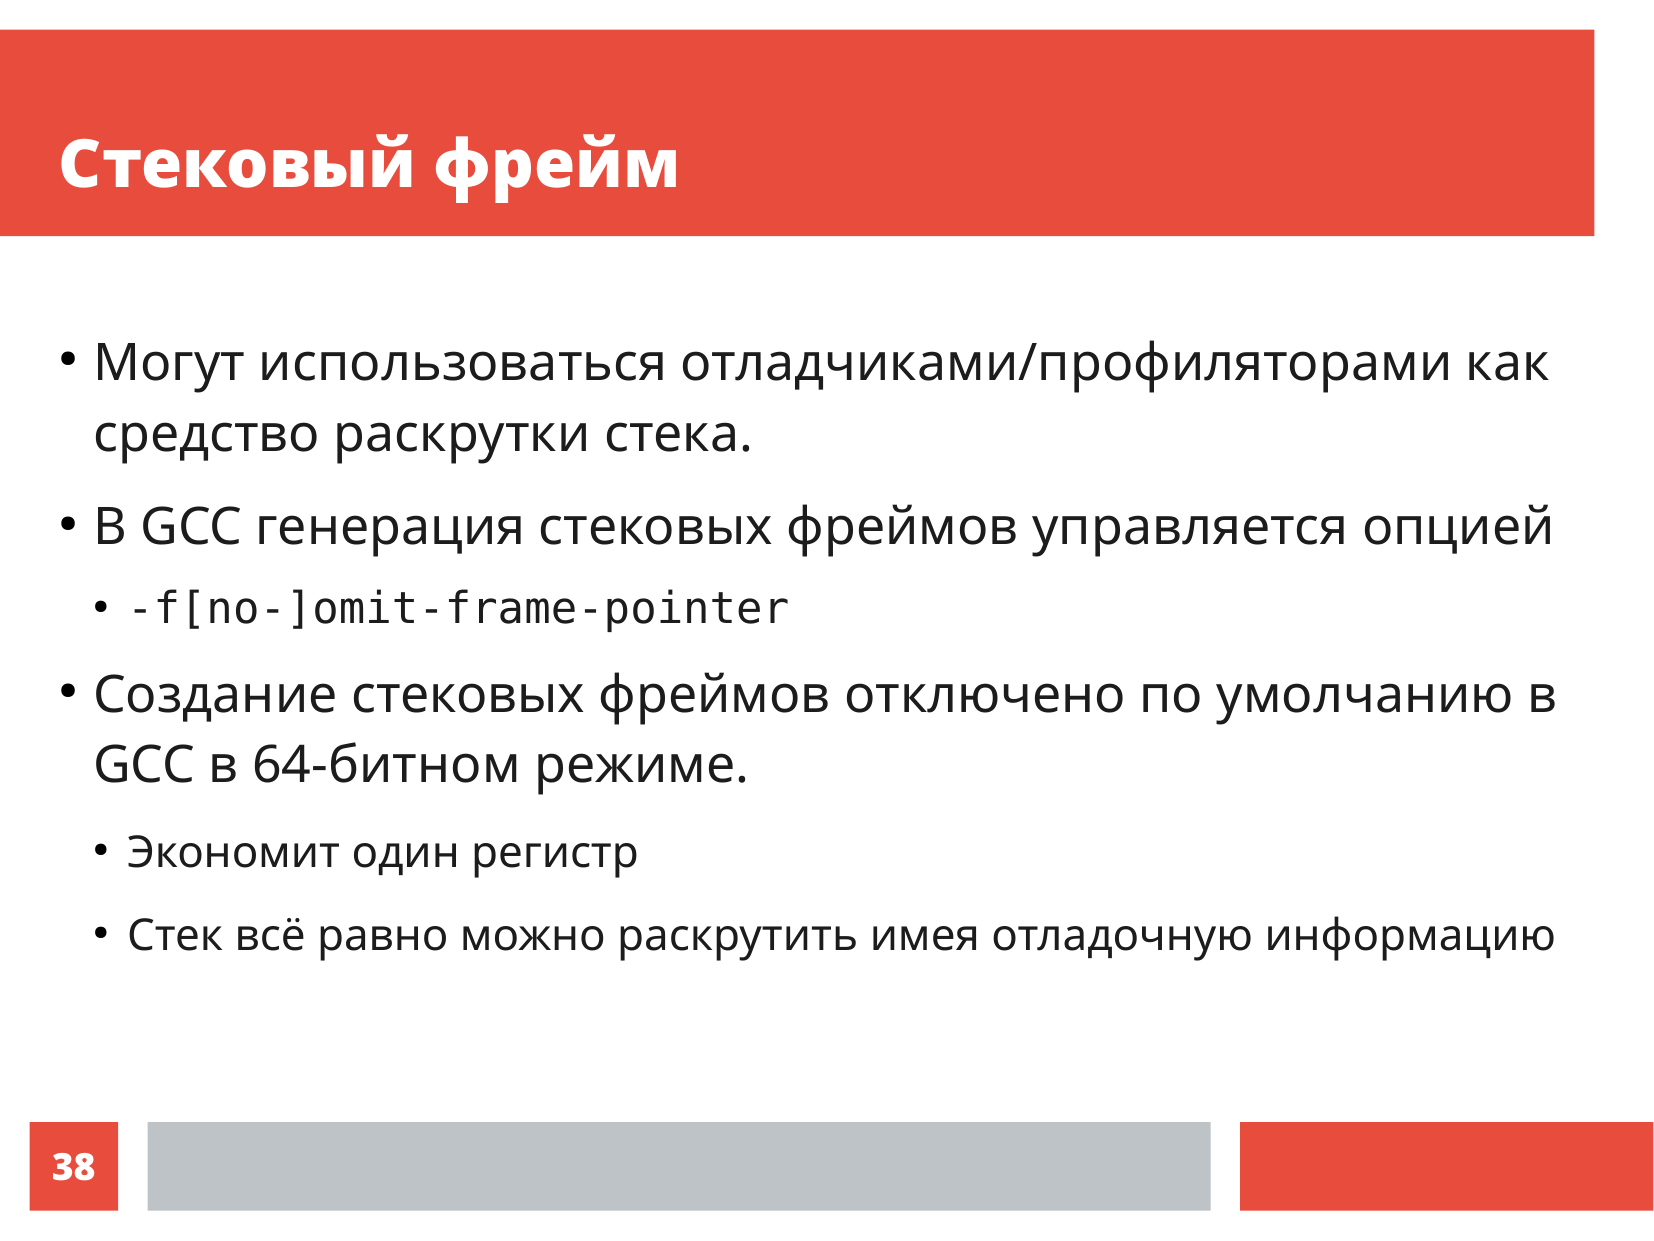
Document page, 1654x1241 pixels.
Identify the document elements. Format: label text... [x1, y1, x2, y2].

title Стековый фрейм [59, 59, 1595, 207]
list Могут использоваться отладчиками/профиляторами как средство раскрутки стека. В GCC генерация стековых фреймов управляется опцией -f[no-]omit-frame-pointer Создание стековых фреймов отключено по умолчанию в GCC в 64-битном режиме. Экономит один регистр Стек всё равно можно раскрутить имея отладочную информацию [59, 324, 1565, 1093]
